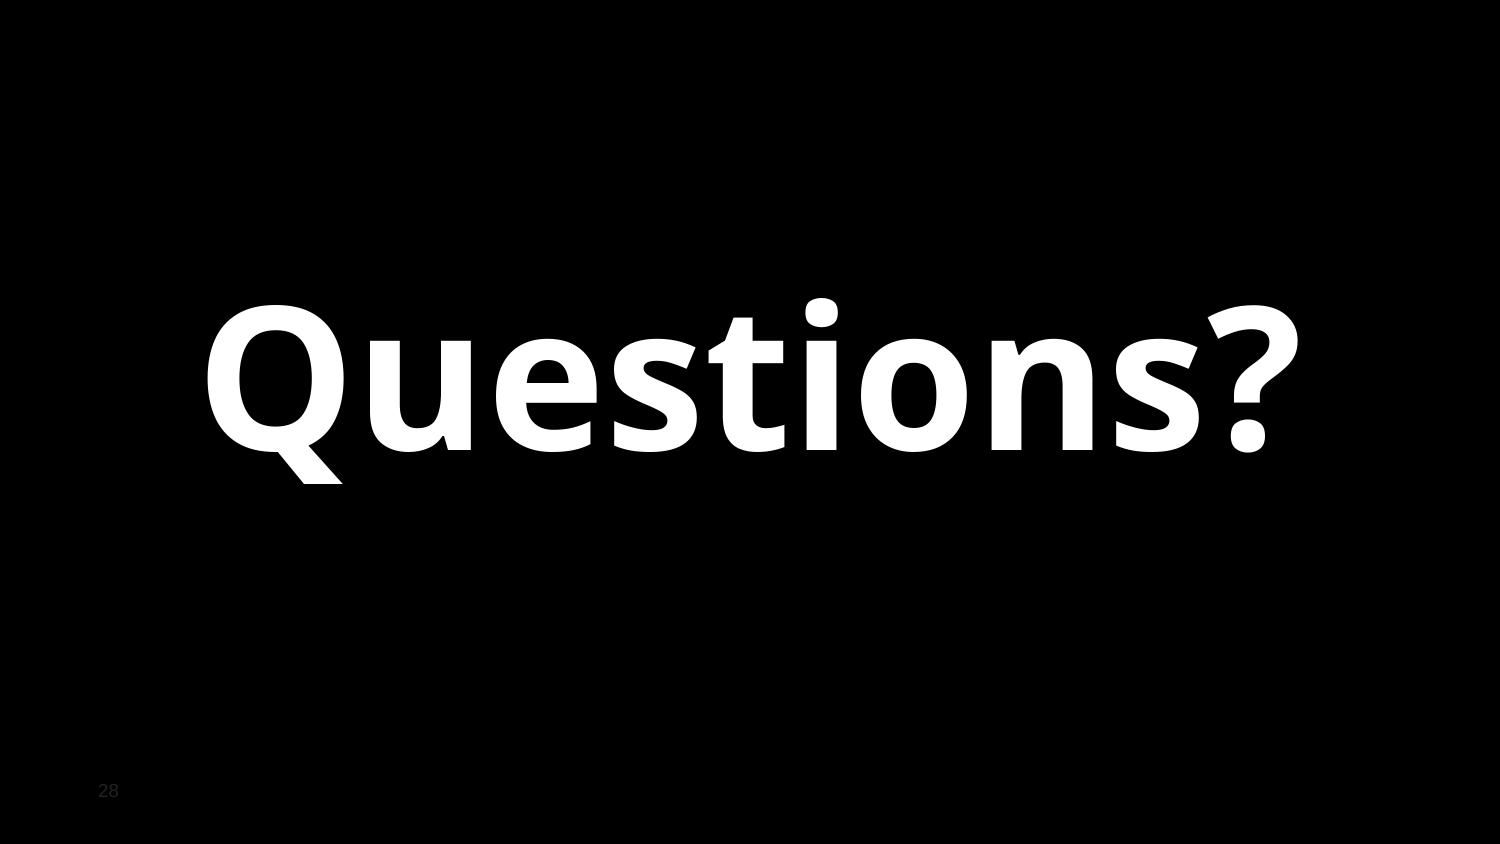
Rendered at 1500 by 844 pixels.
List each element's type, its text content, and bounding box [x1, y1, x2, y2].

slide_number <number> [83, 767, 434, 813]
list Questions? [83, 127, 1417, 717]
